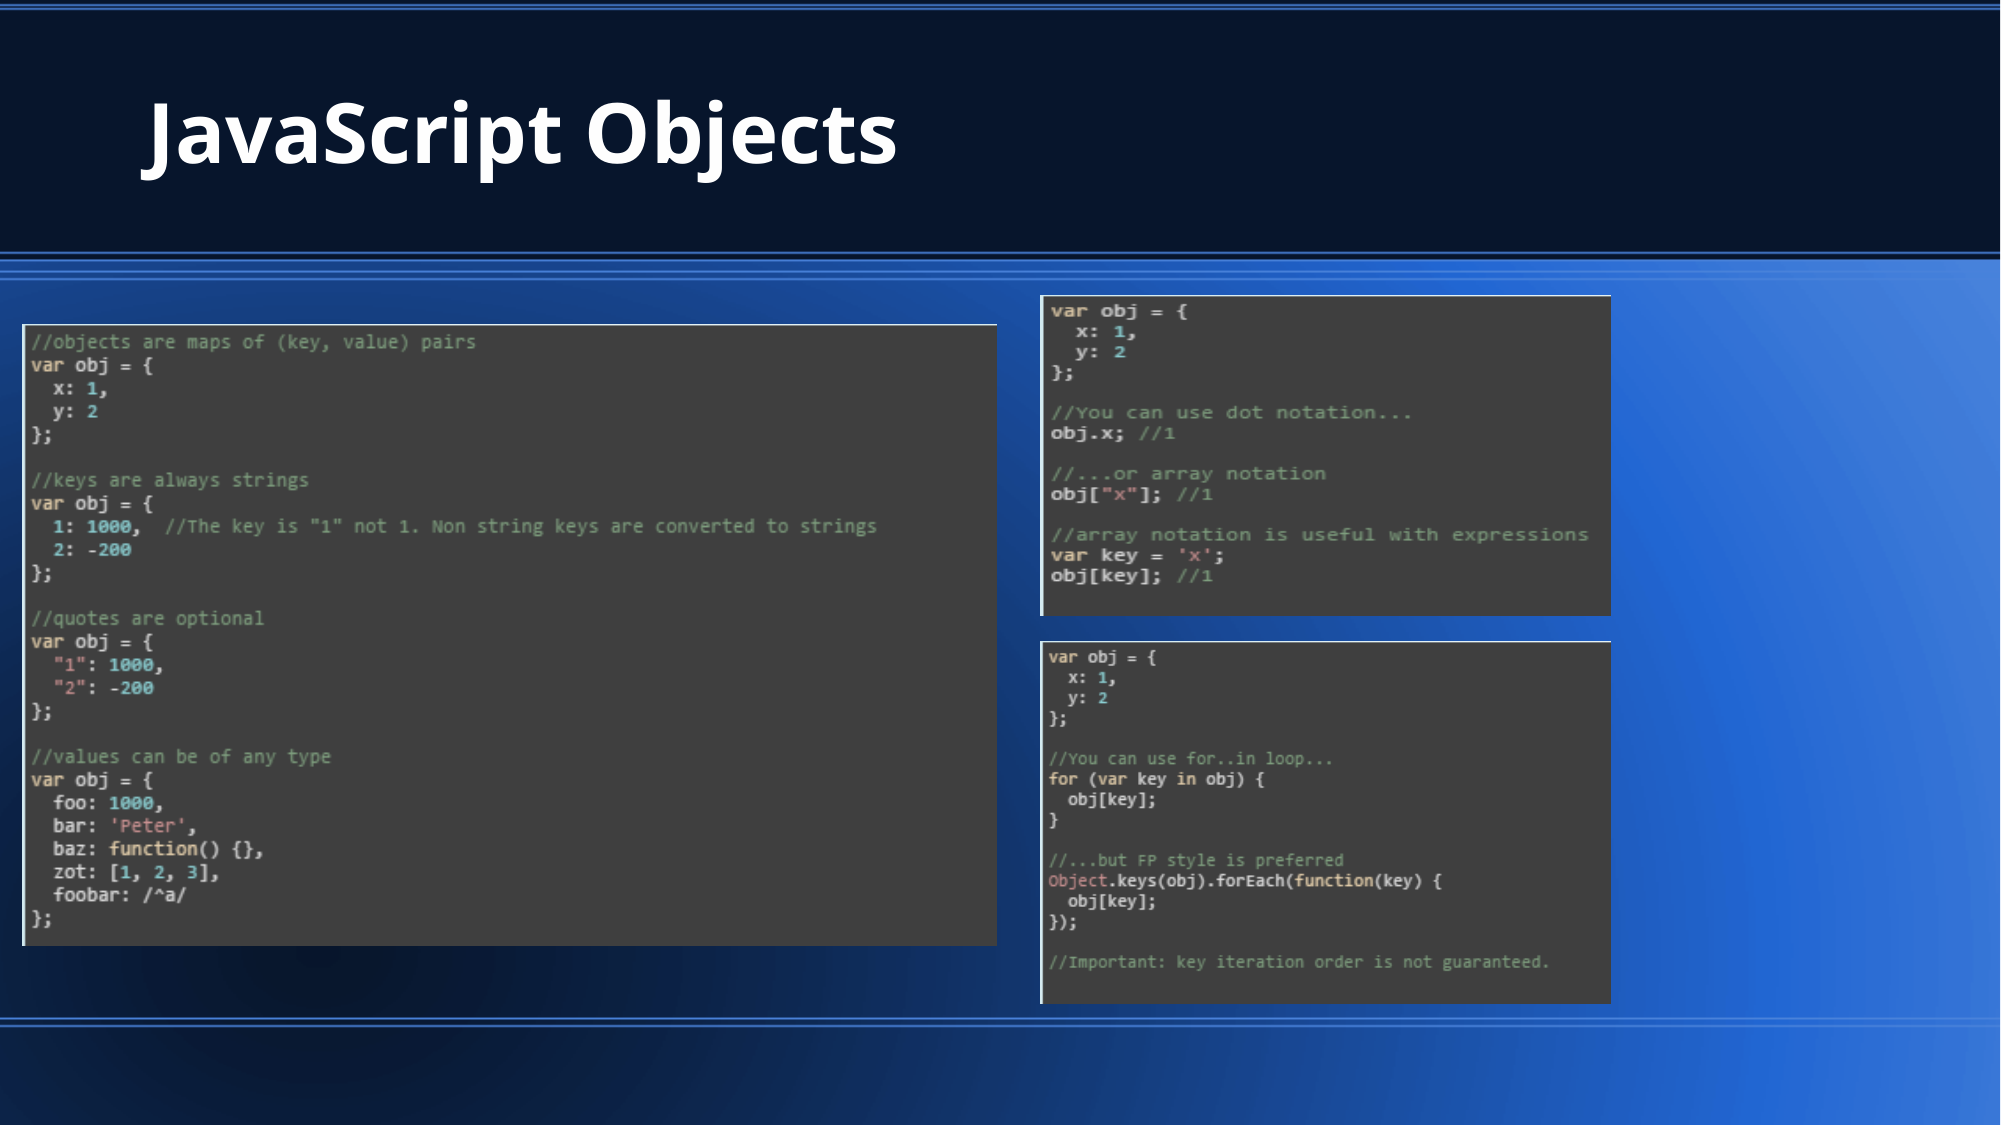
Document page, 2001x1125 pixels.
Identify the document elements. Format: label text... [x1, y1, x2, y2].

picture [0, 0, 2001, 1125]
title JavaScript Objects [132, 73, 1868, 233]
